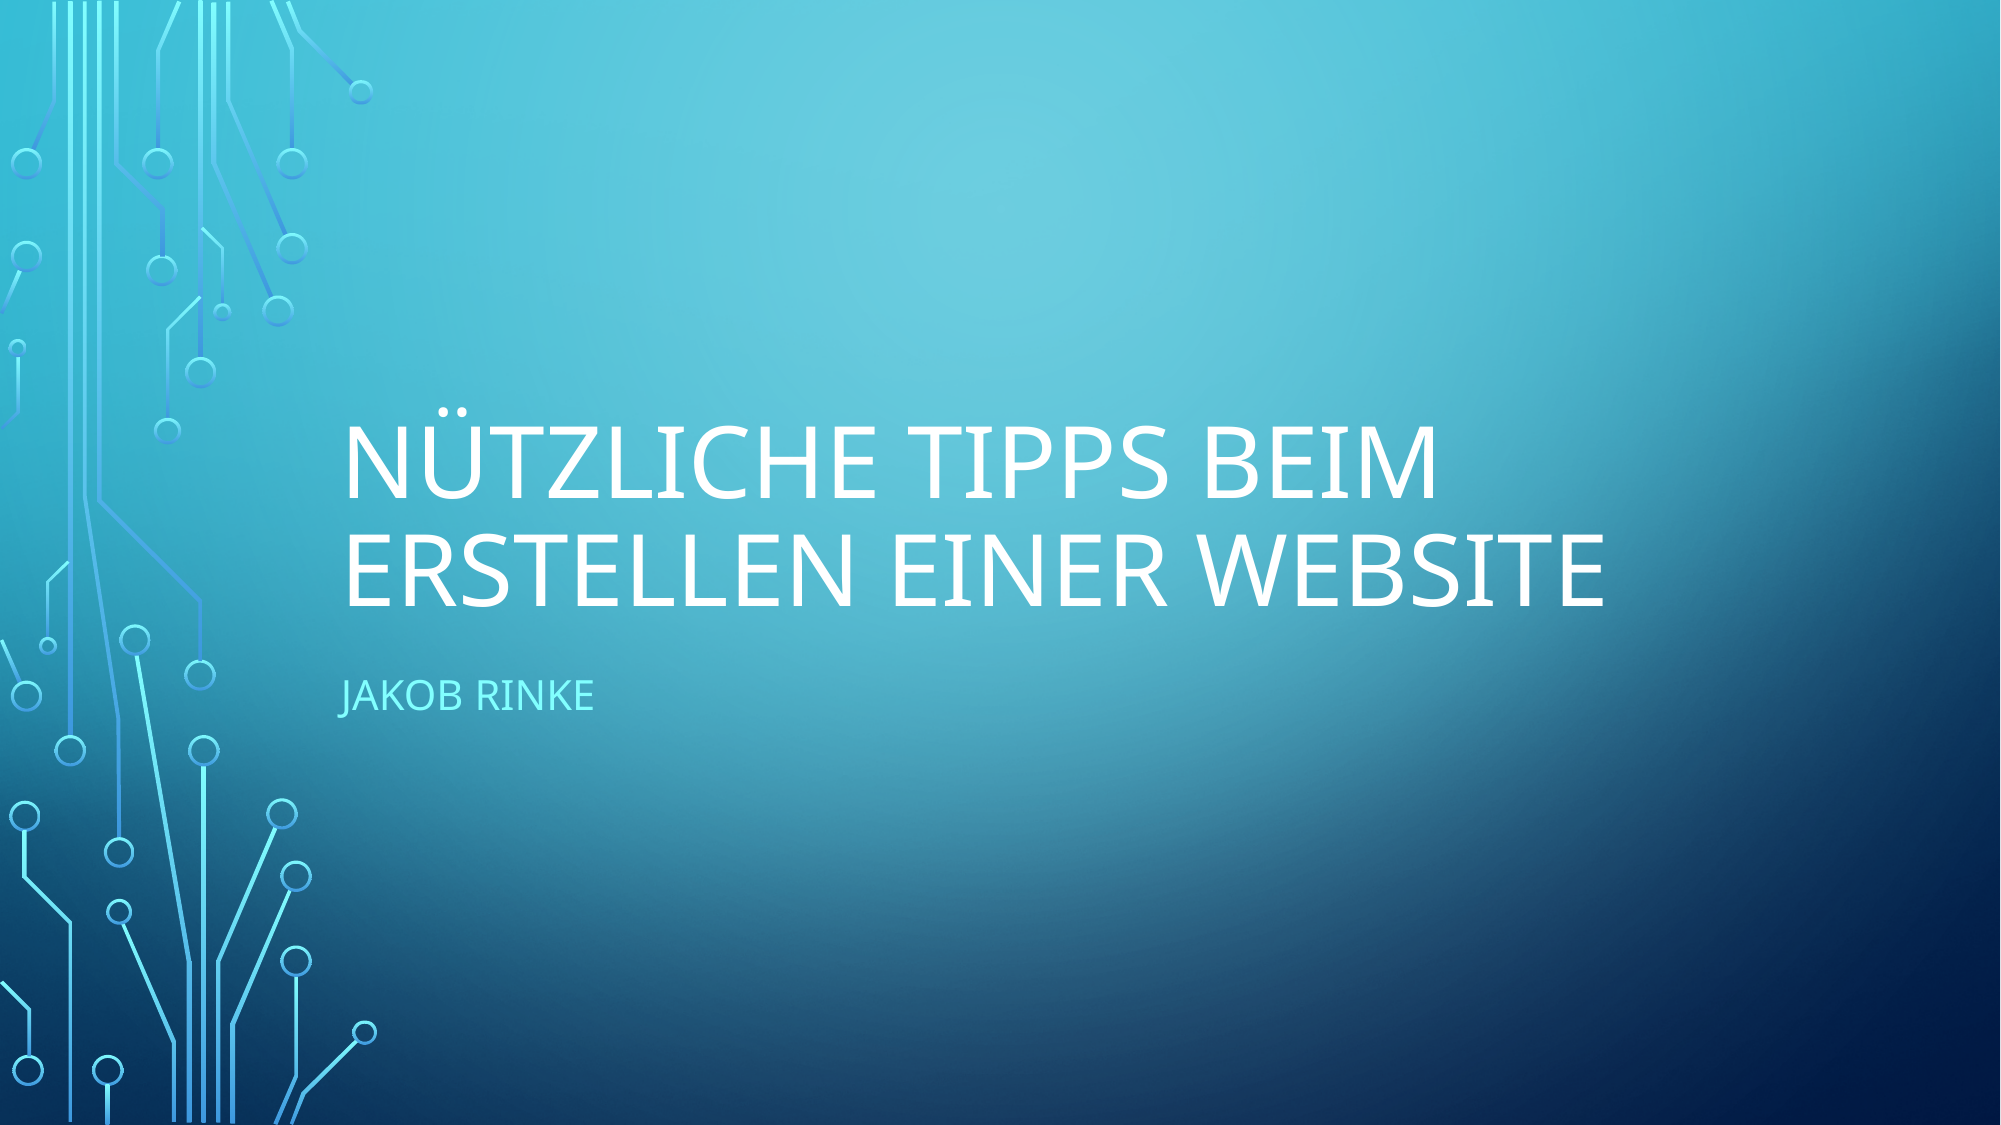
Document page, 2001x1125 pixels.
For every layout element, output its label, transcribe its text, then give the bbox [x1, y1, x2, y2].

title Nützliche Tipps beim erstellen einer Website [325, 244, 1768, 636]
subtitle Jakob Rinke [325, 650, 1768, 923]
